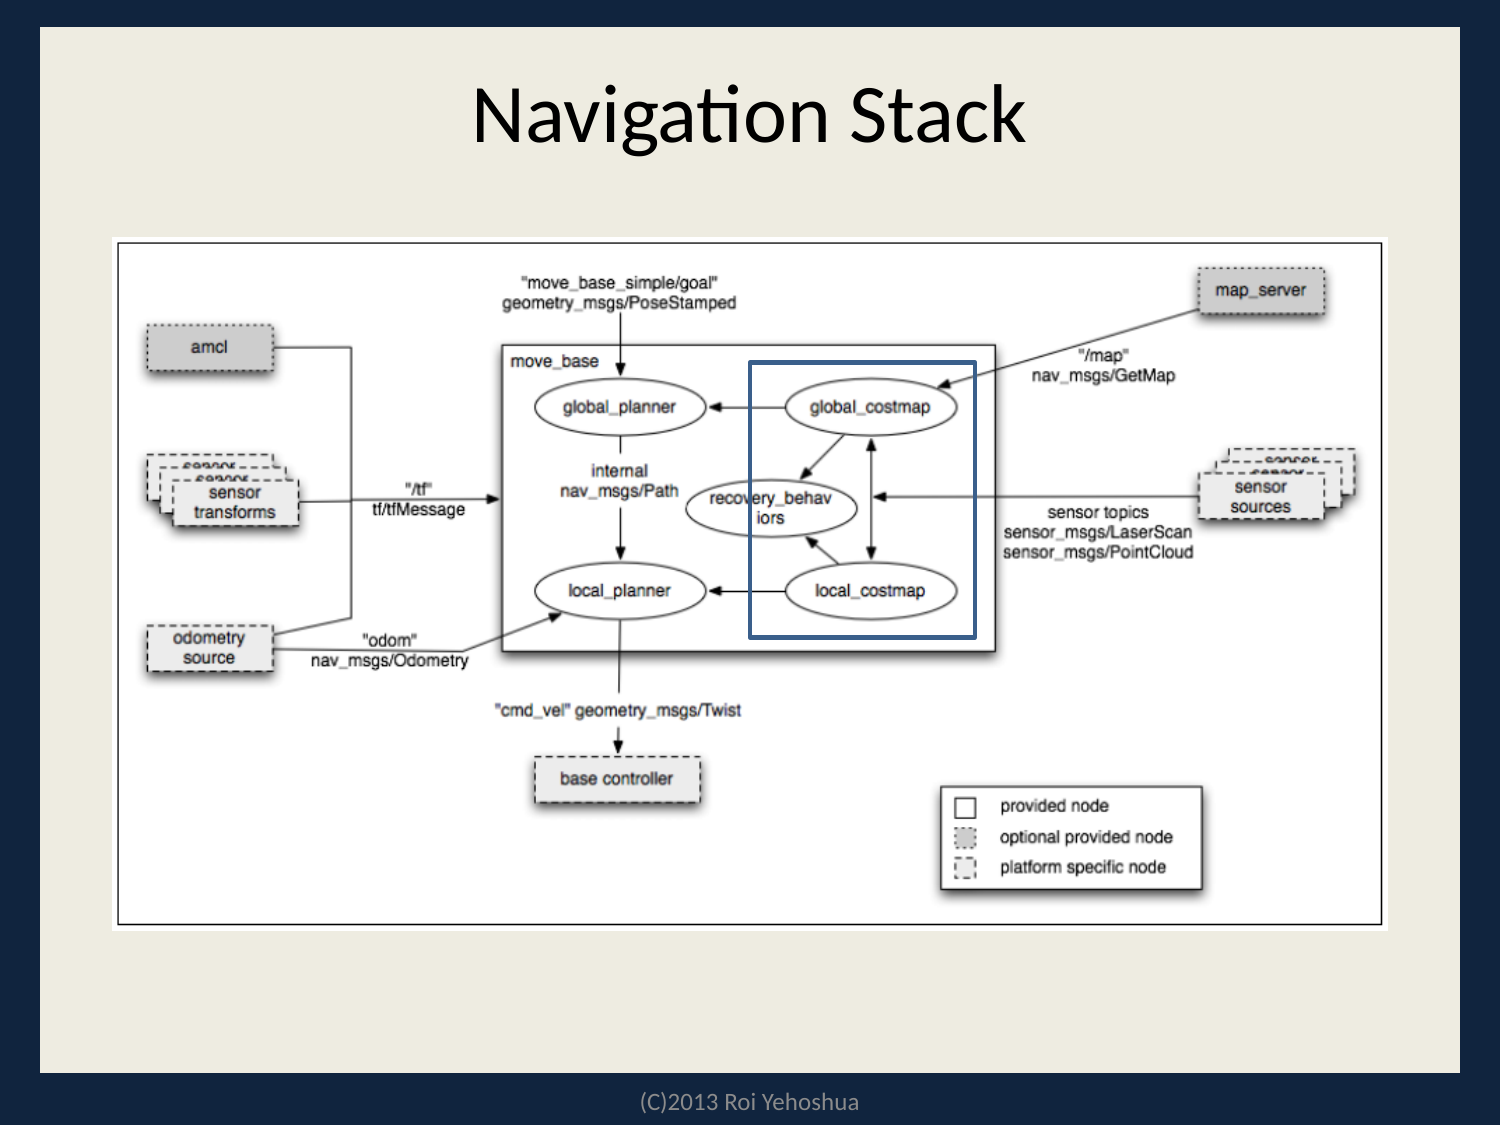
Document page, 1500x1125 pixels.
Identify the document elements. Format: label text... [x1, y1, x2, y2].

picture [112, 237, 1388, 931]
title Navigation Stack [37, 31, 1463, 188]
footer (C)2013 Roi Yehoshua [512, 1074, 988, 1125]
